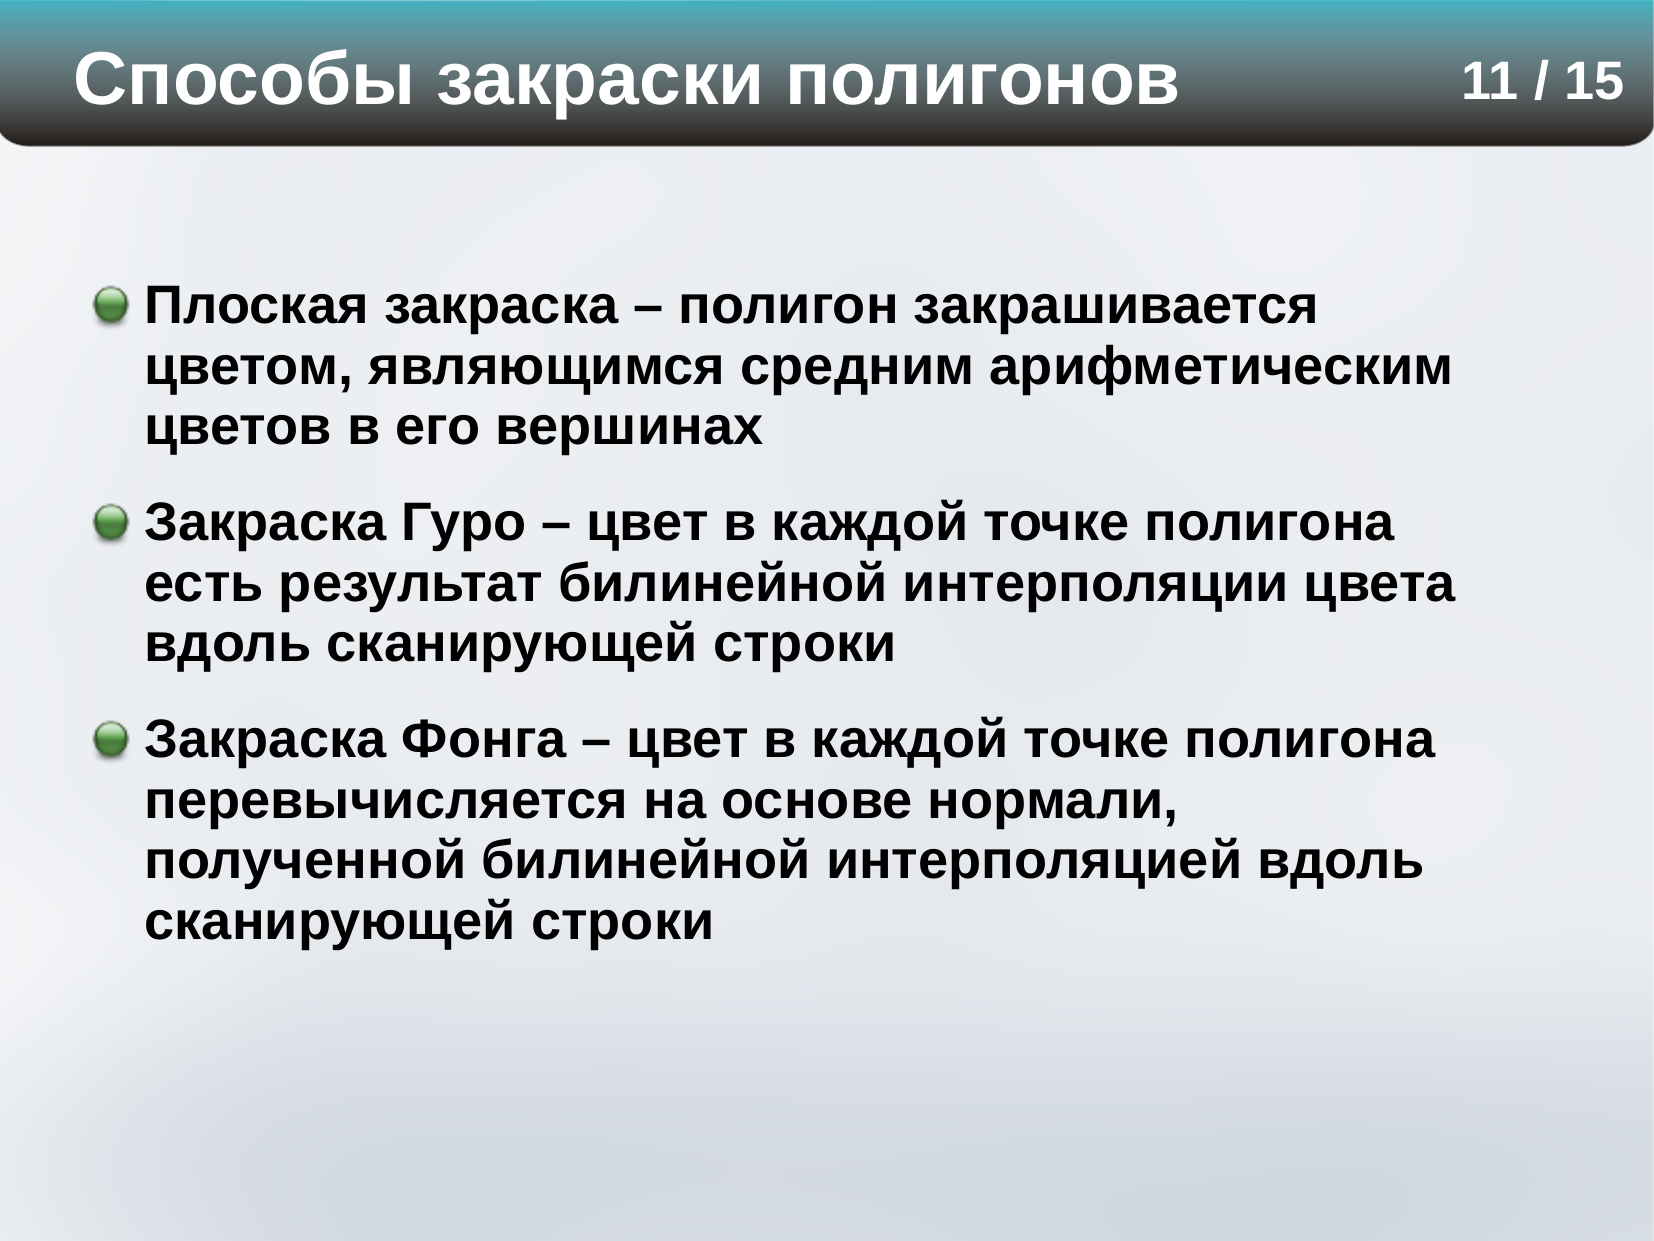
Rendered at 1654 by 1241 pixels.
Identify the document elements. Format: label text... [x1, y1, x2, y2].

picture [0, 0, 1654, 1241]
text_box Способы закраски полигонов [59, 29, 1241, 129]
text_box <номер> / 15 [1446, 42, 1654, 179]
text_box Плоская закраска – полигон закрашивается цветом, являющимся средним арифметическим цветов в его вершинах Закраска Гуро – цвет в каждой точке полигона есть результат билинейной интерполяции цвета вдоль сканирующей строки Закраска Фонга – цвет в каждой точке полигона перевычисляется на основе нормали, полученной билинейной интерполяцией вдоль сканирующей строки [70, 177, 1506, 959]
